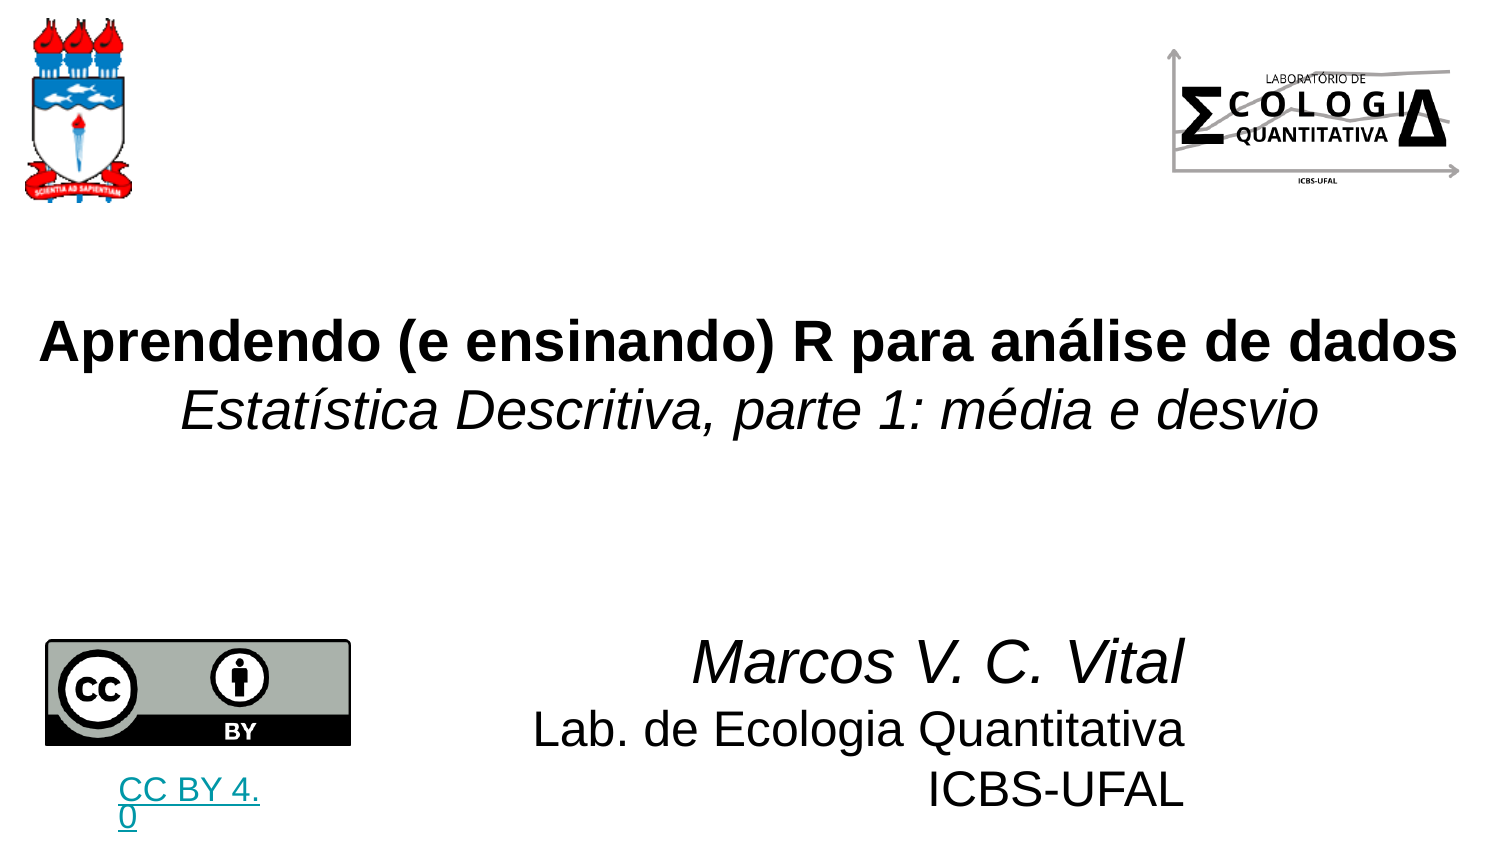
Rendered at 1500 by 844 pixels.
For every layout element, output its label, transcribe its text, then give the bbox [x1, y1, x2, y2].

text_box Marcos V. C. Vital Lab. de Ecologia Quantitativa ICBS-UFAL [409, 606, 1200, 834]
subtitle CC BY 4.0 [103, 760, 294, 826]
picture [45, 639, 351, 746]
picture [1141, 23, 1490, 198]
picture [25, 18, 132, 203]
text_box Aprendendo (e ensinando) R para análise de dados Estatística Descritiva, parte 1: média e desvio [0, 287, 1500, 528]
